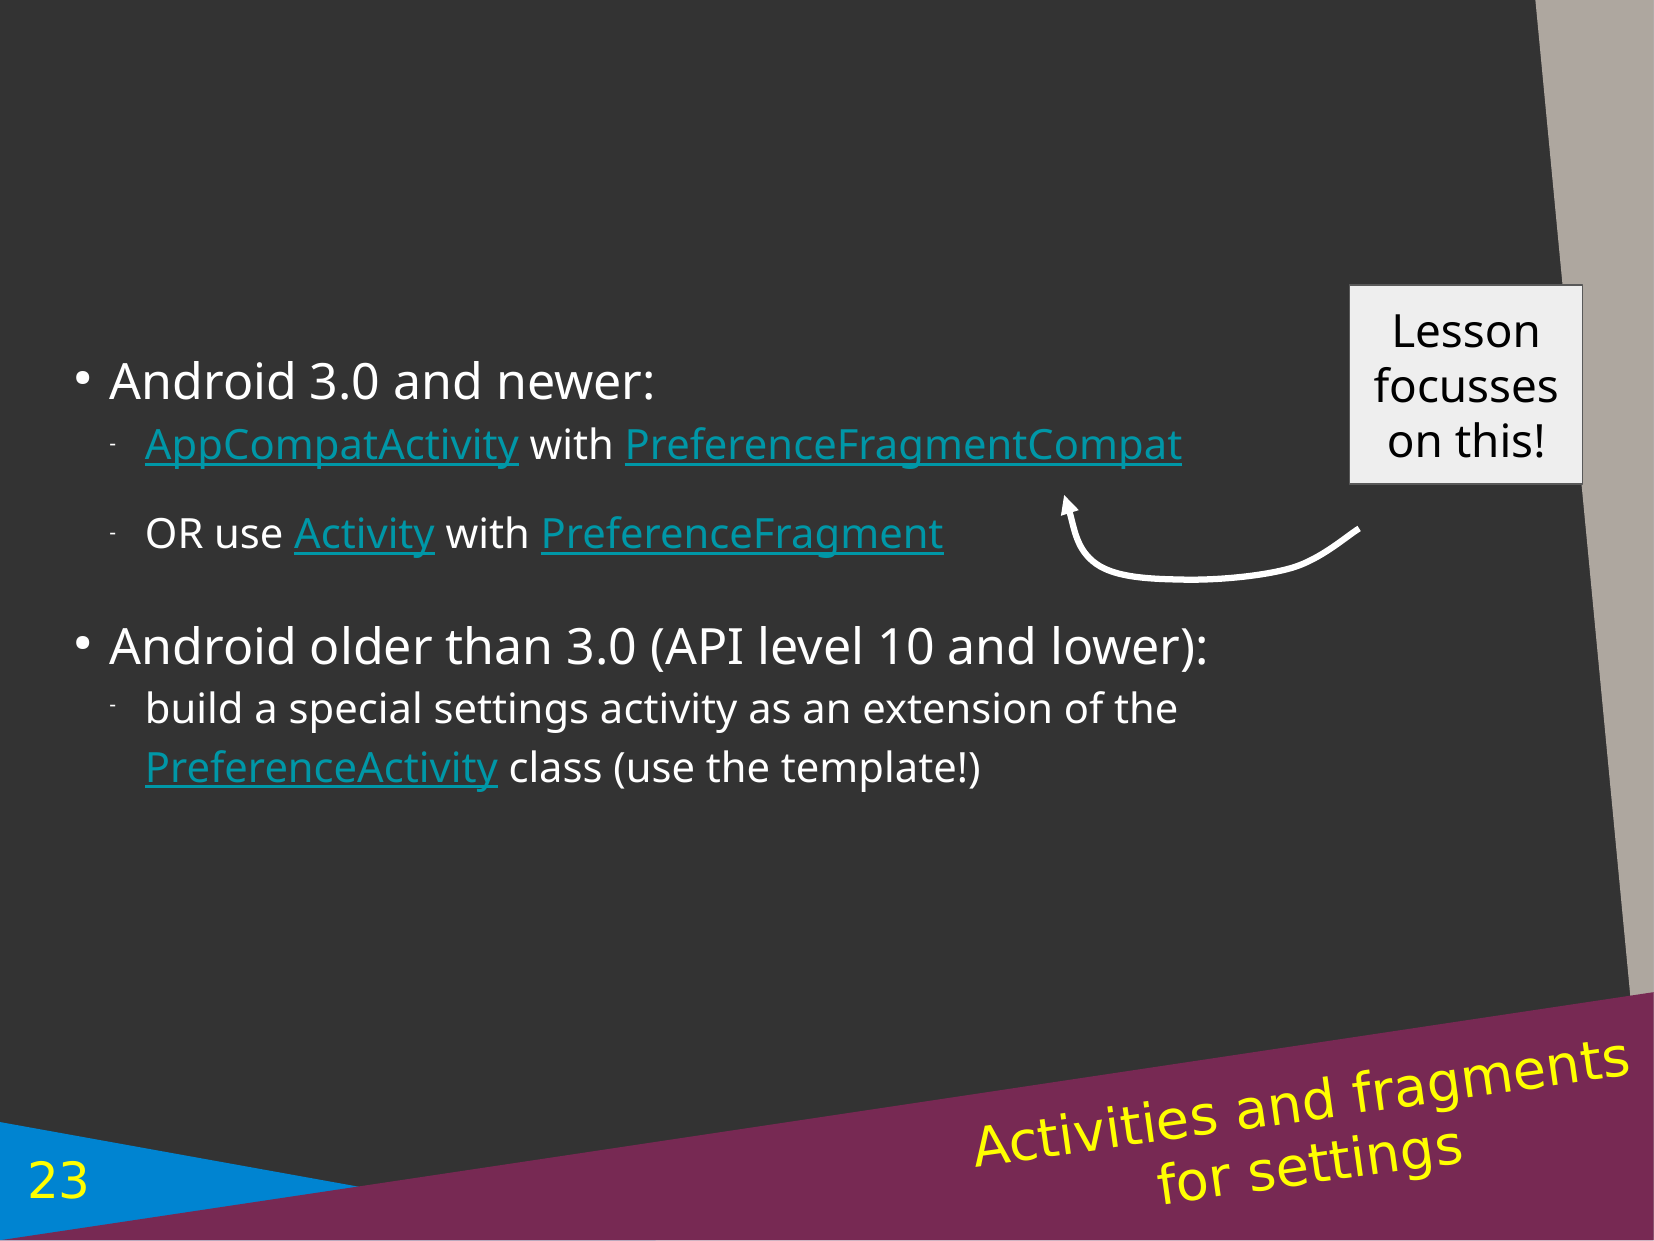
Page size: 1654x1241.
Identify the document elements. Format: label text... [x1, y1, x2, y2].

text_box Lesson focusses on this! [1349, 285, 1583, 485]
list Android 3.0 and newer: AppCompatActivity with PreferenceFragmentCompat OR use Activity with PreferenceFragment Android older than 3.0 (API level 10 and lower): build a special settings activity as an extension of the PreferenceActivity class (use the template!) [59, 325, 1360, 865]
title Activities and fragments for settings [956, 995, 1654, 1241]
